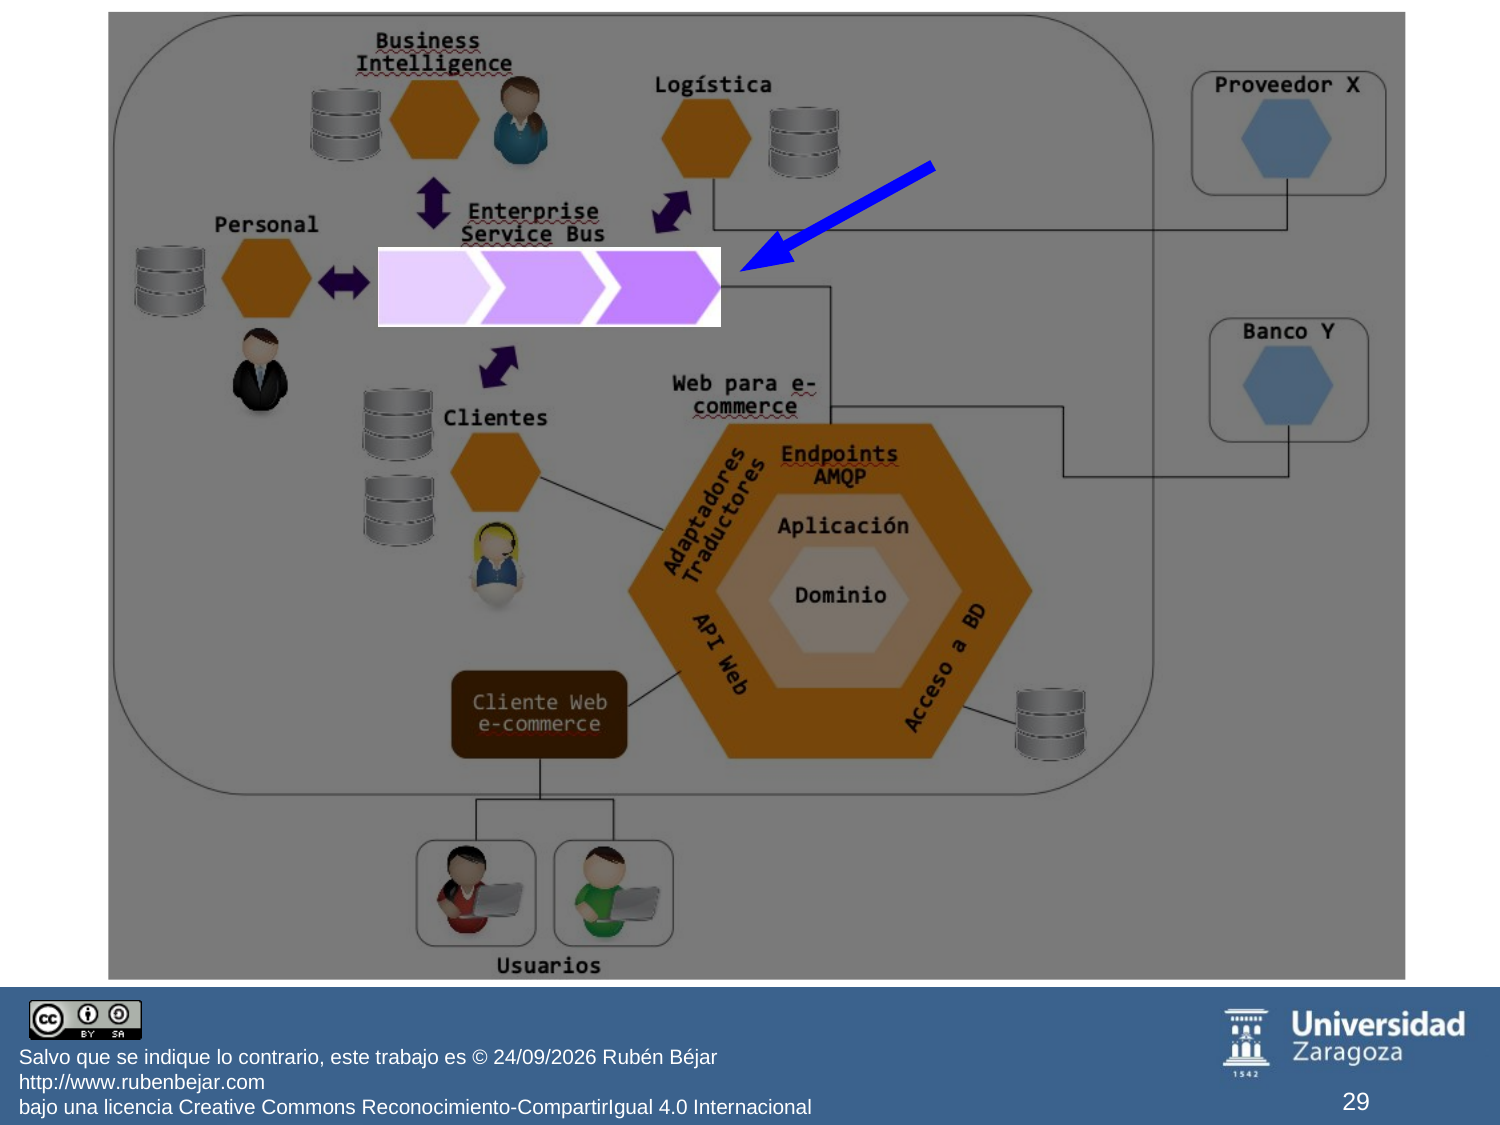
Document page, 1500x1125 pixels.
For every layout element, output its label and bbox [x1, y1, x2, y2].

picture [0, 987, 1500, 1125]
text_box [108, 11, 1406, 980]
picture [378, 247, 721, 327]
